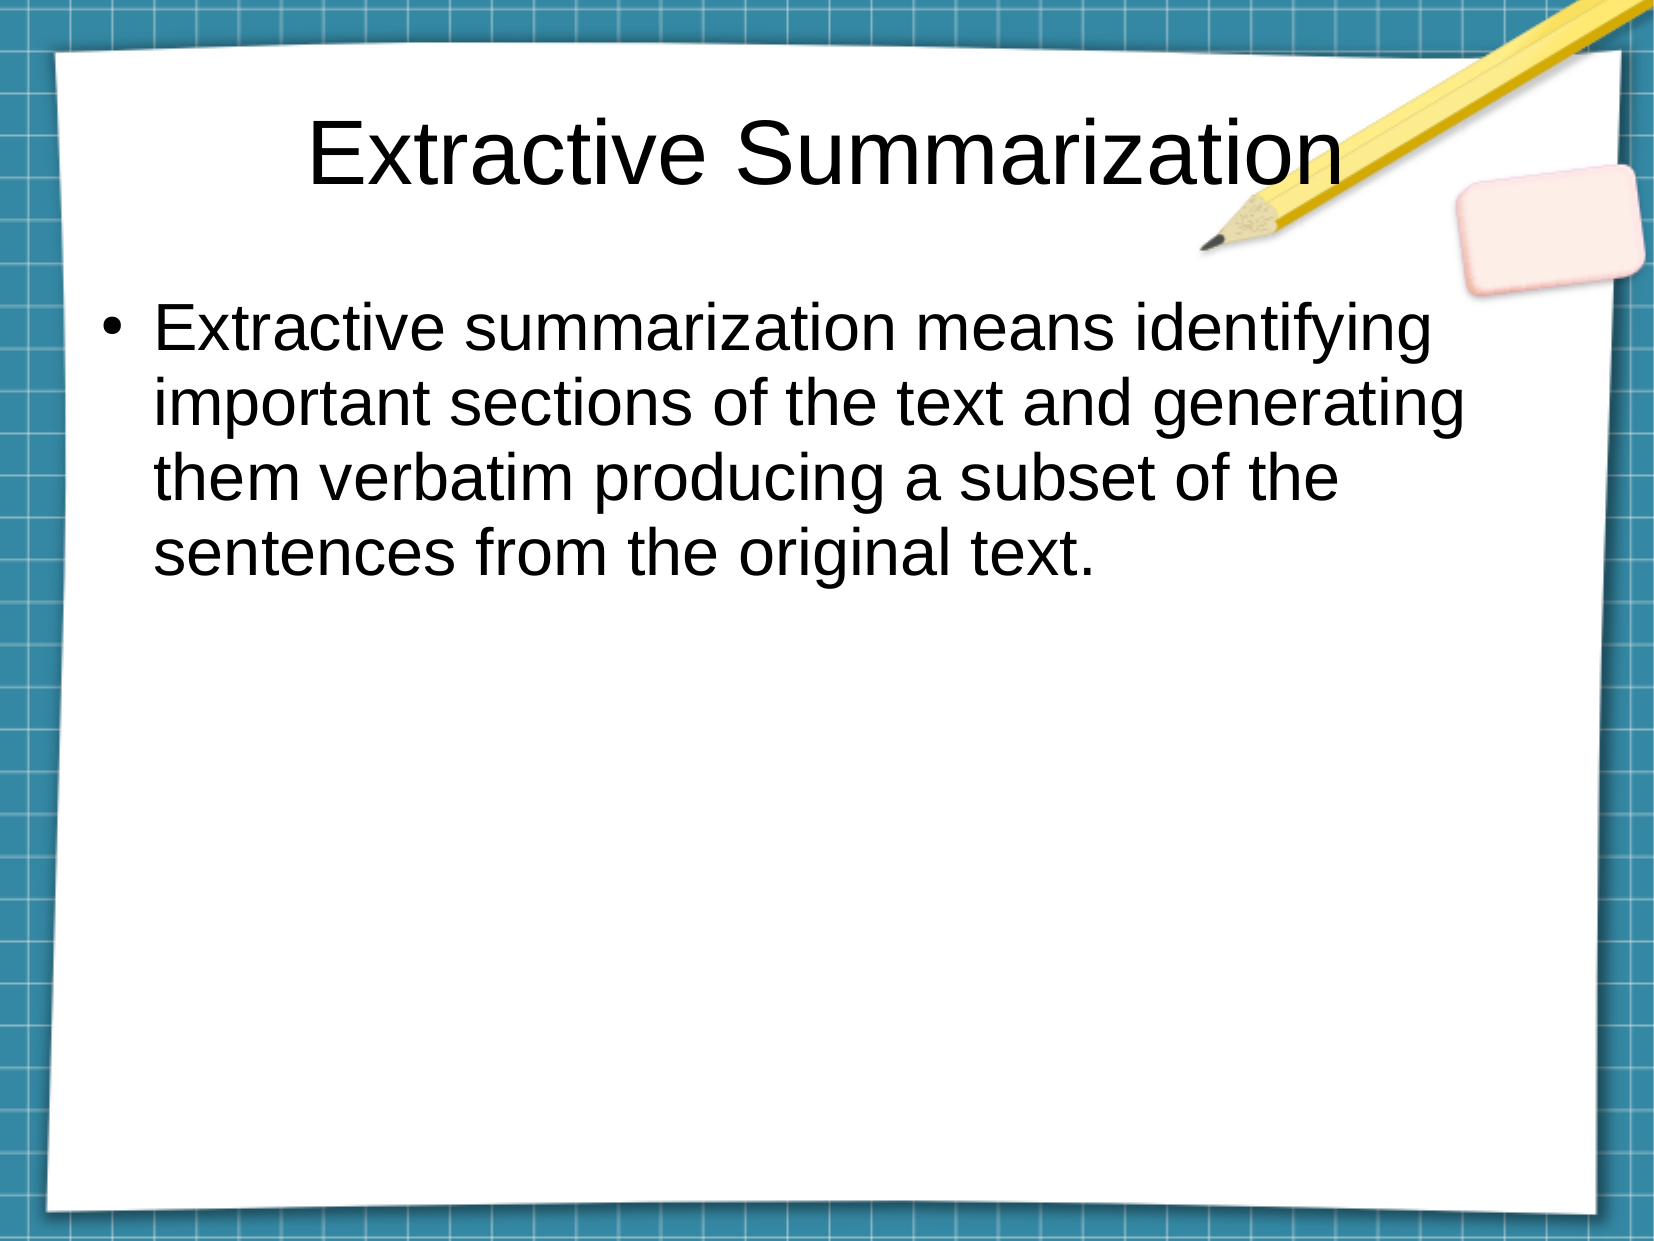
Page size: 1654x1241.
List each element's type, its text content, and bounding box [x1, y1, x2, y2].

picture [0, 0, 1654, 1241]
list Extractive summarization means identifying important sections of the text and generating them verbatim producing a subset of the sentences from the original text. [82, 290, 1571, 1010]
title Extractive Summarization [82, 49, 1571, 257]
